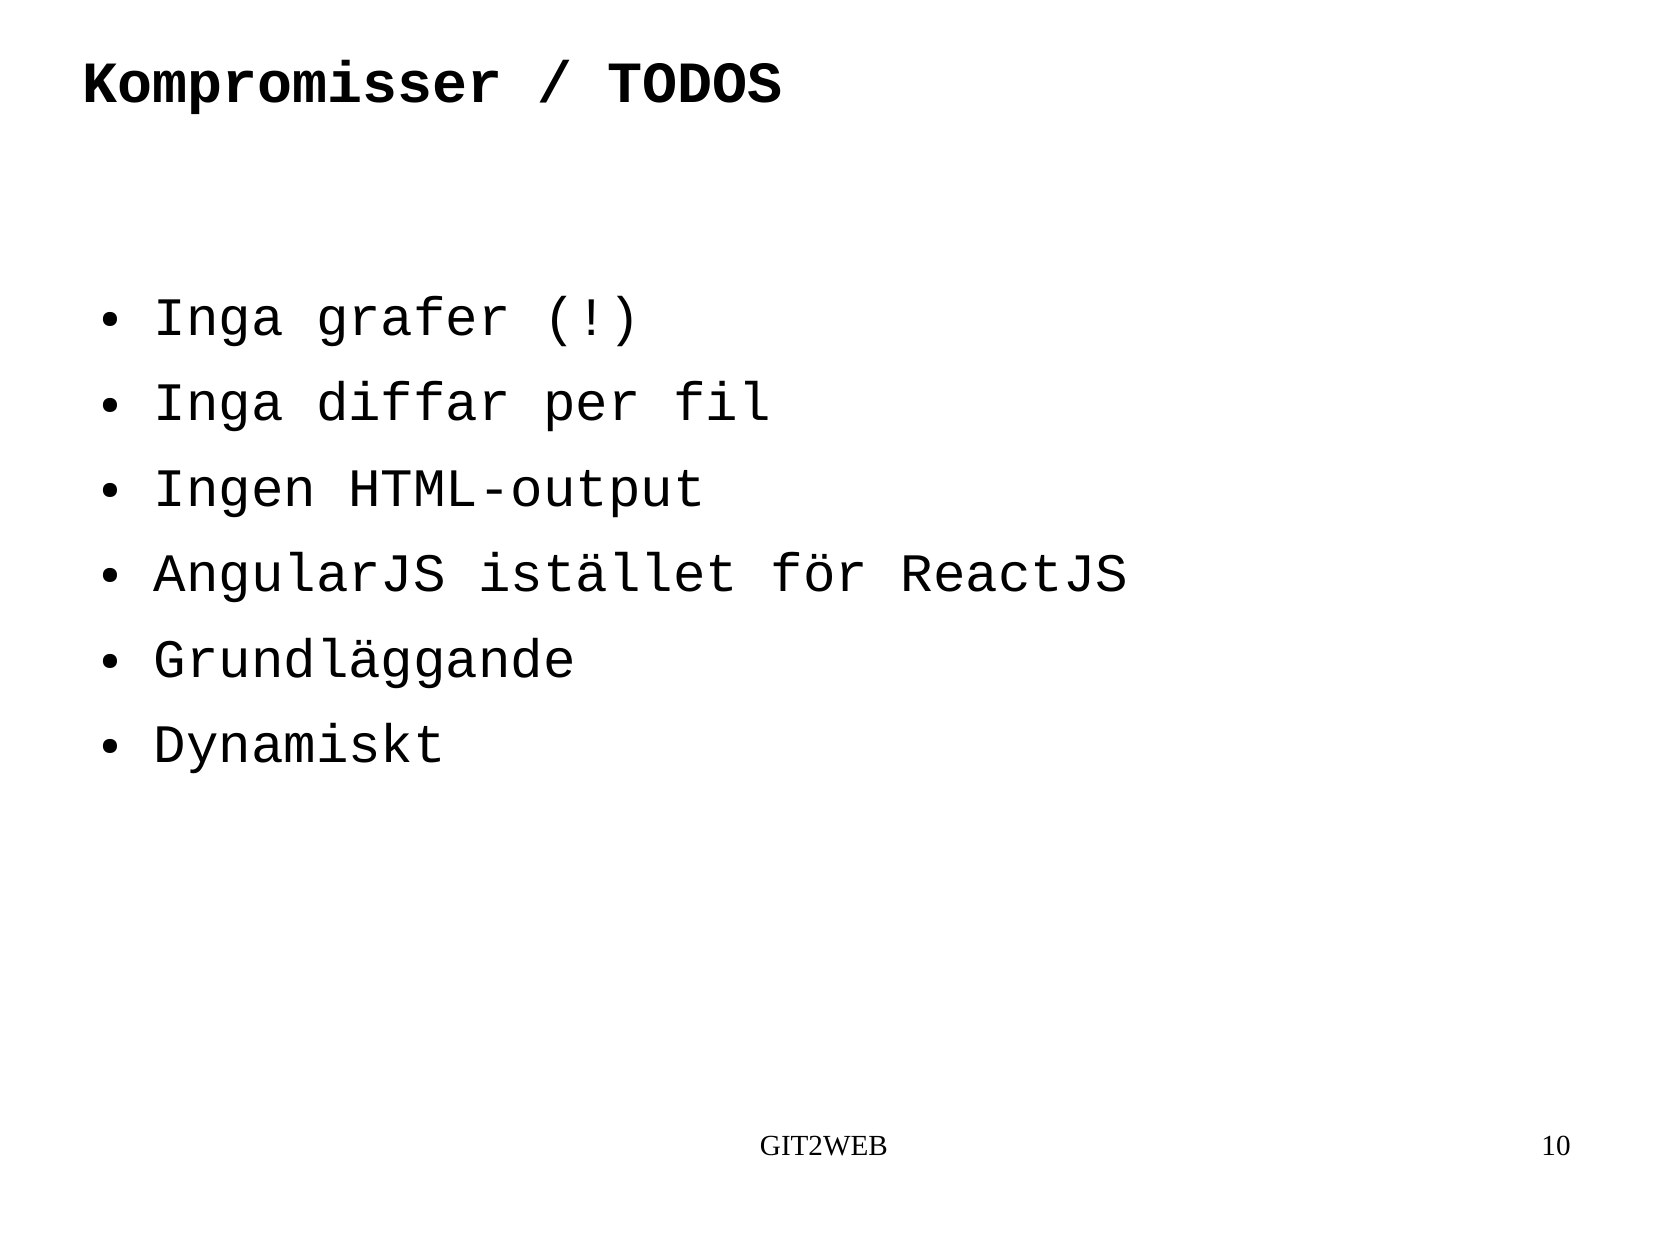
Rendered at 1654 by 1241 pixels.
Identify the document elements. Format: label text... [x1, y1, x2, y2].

title Kompromisser / TODOS [82, 49, 1571, 257]
list Inga grafer (!) Inga diffar per fil Ingen HTML-output AngularJS istället för ReactJS Grundläggande Dynamiskt [82, 290, 1571, 1010]
